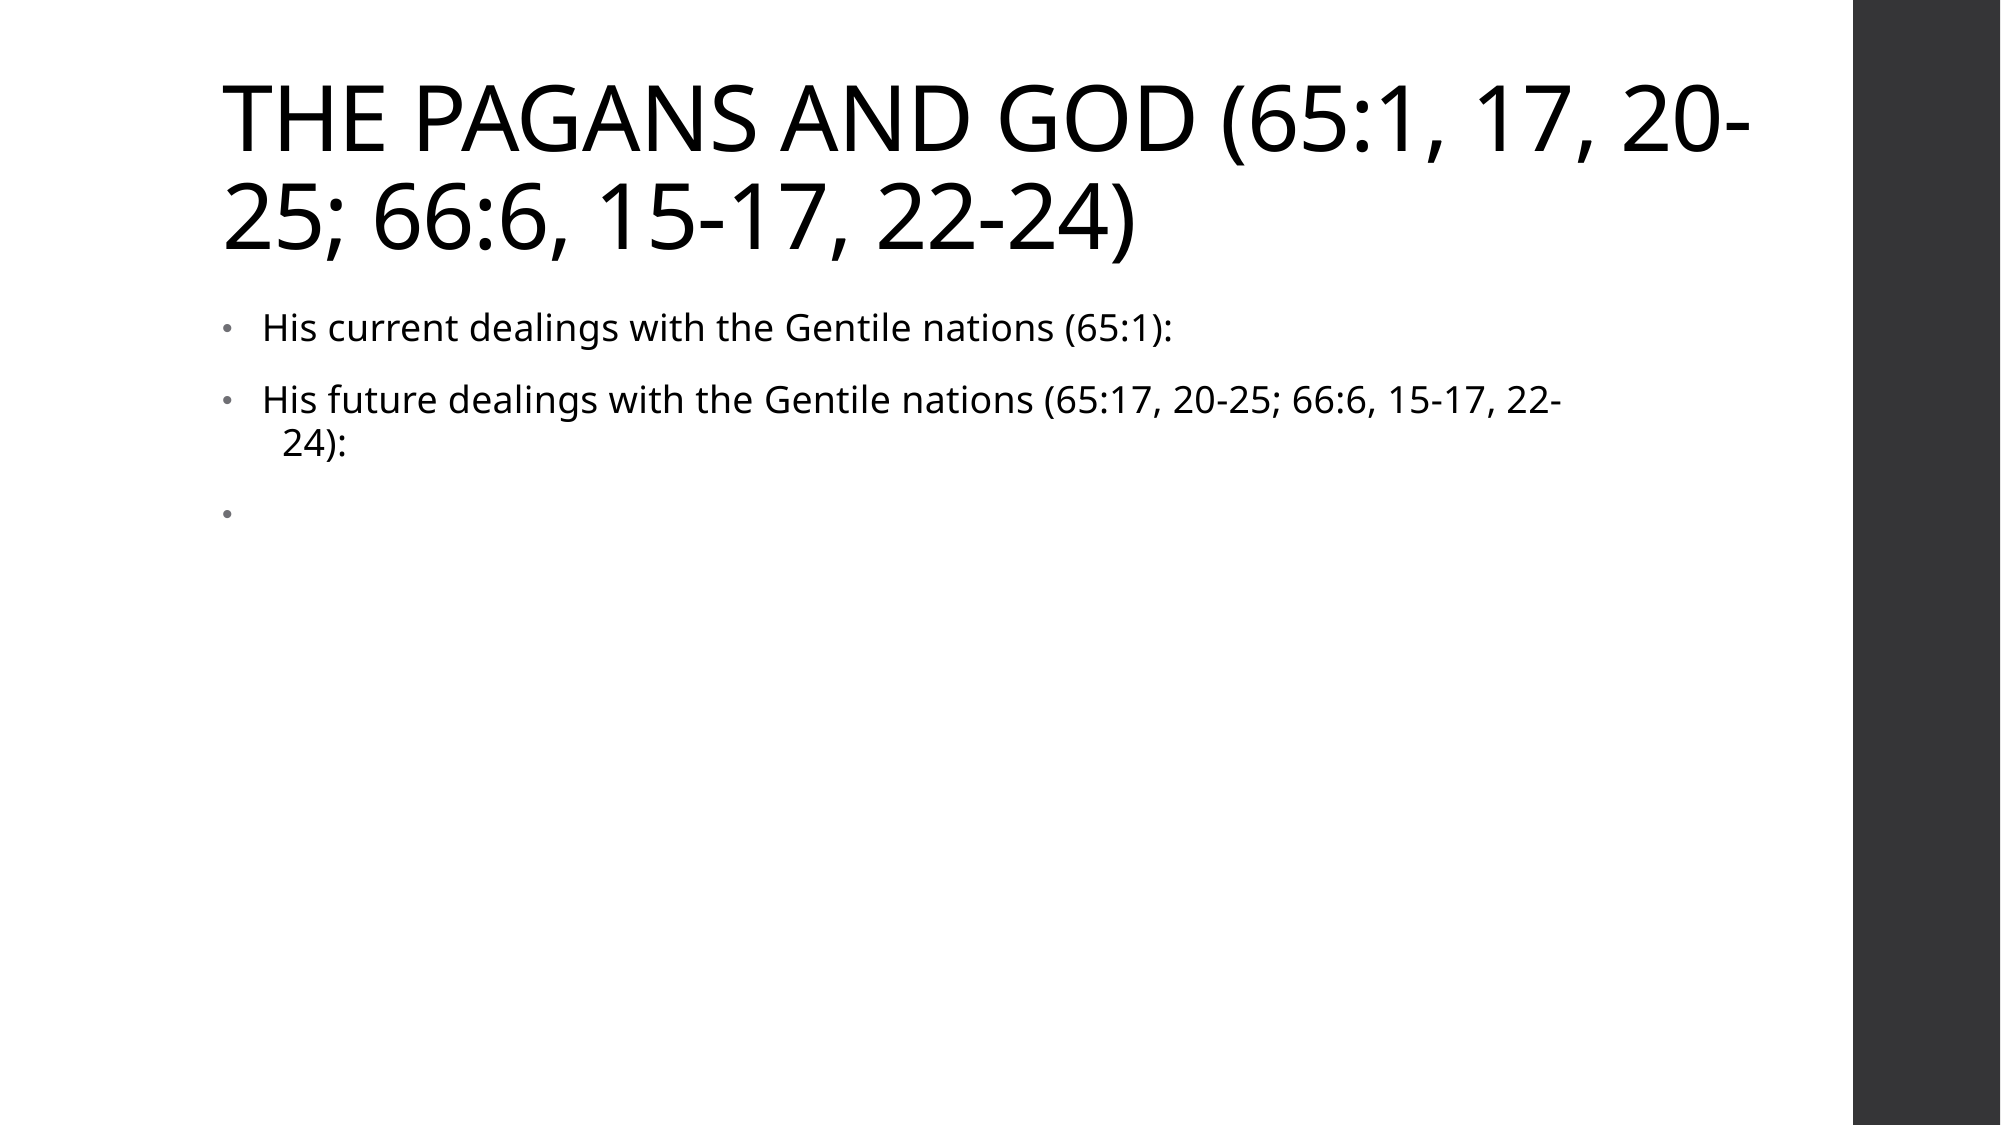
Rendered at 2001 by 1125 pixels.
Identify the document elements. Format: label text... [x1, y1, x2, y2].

title THE PAGANS AND GOD (65:1, 17, 20-25; 66:6, 15-17, 22-24) [206, 60, 1797, 278]
list His current dealings with the Gentile nations (65:1): His future dealings with the Gentile nations (65:17, 20-25; 66:6, 15-17, 22-24): [206, 299, 1617, 1014]
